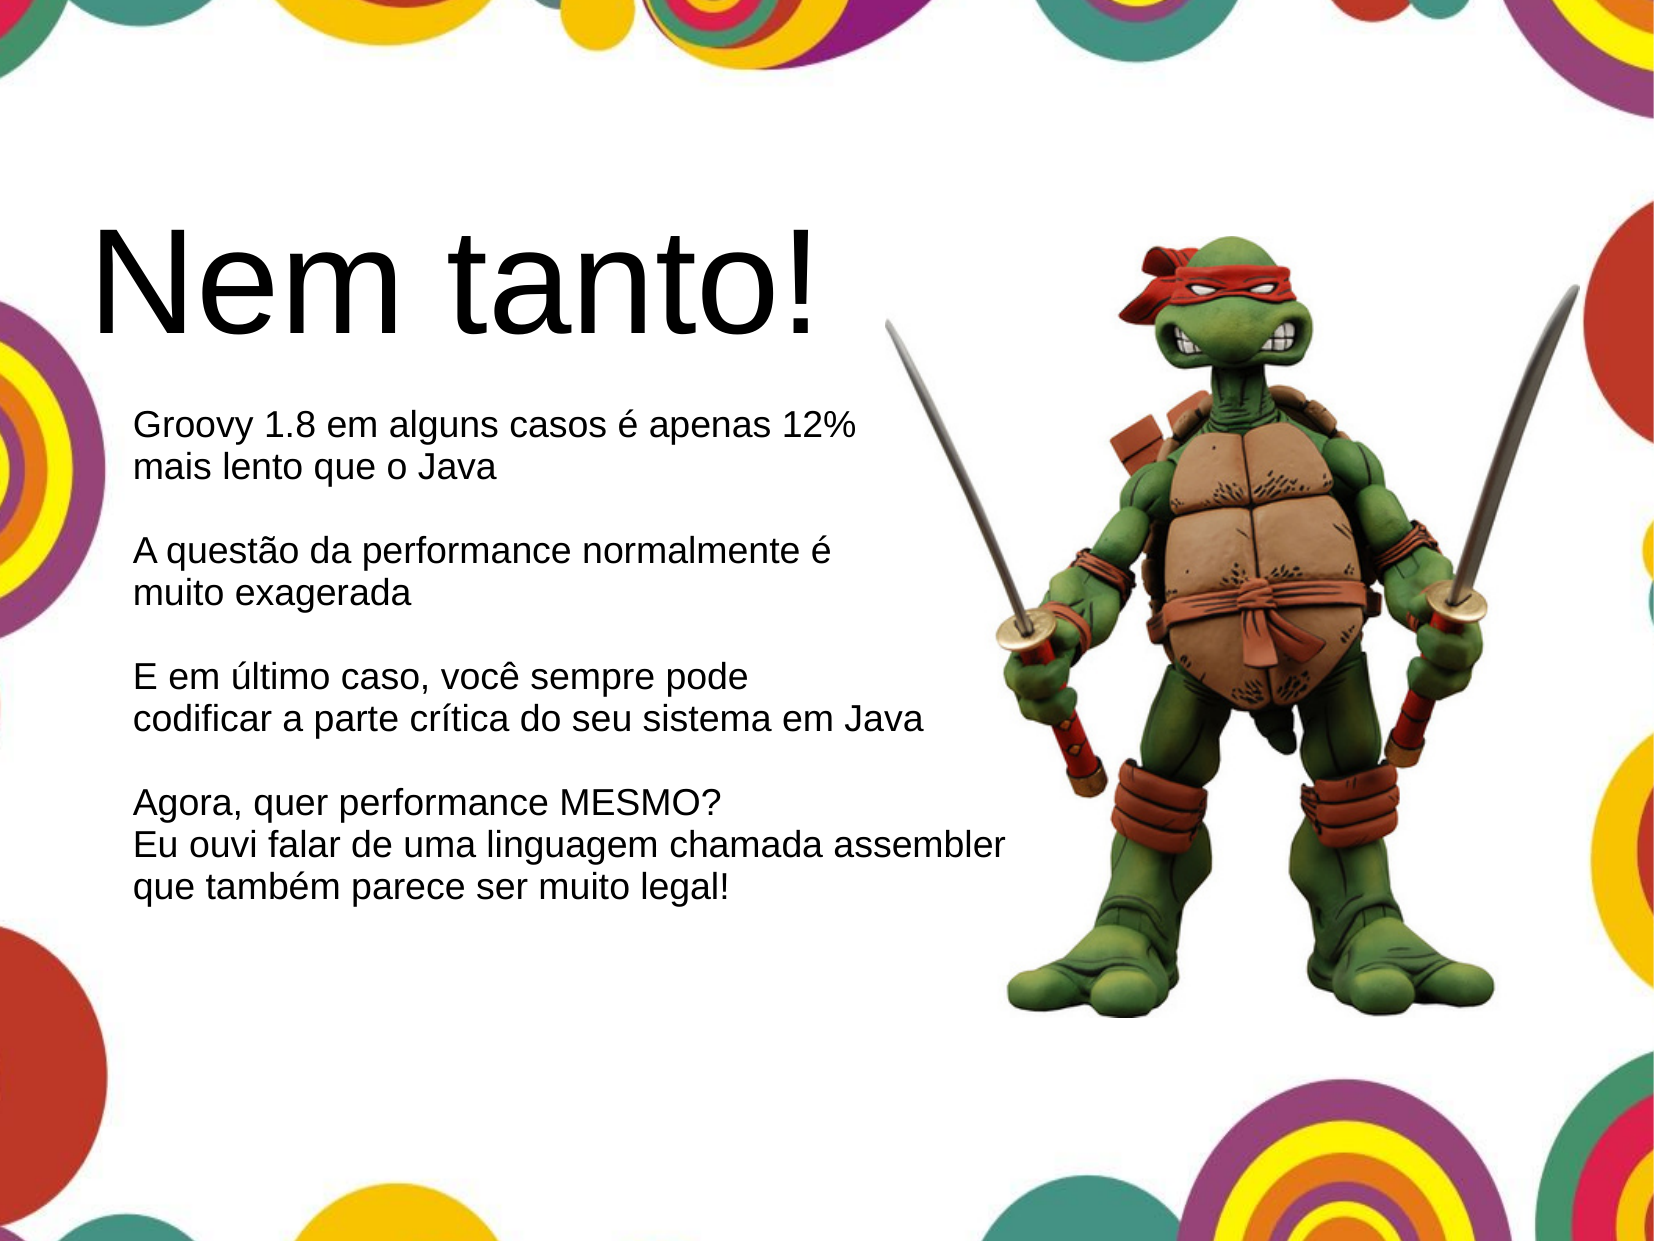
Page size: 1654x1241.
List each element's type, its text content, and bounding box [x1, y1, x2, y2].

text_box Groovy 1.8 em alguns casos é apenas 12% mais lento que o Java A questão da performance normalmente é muito exagerada E em último caso, você sempre pode codificar a parte crítica do seu sistema em Java Agora, quer performance MESMO? Eu ouvi falar de uma linguagem chamada assembler que também parece ser muito legal! [118, 396, 1022, 916]
subtitle Nem tanto! [88, 118, 1577, 446]
picture [0, 0, 1654, 1241]
